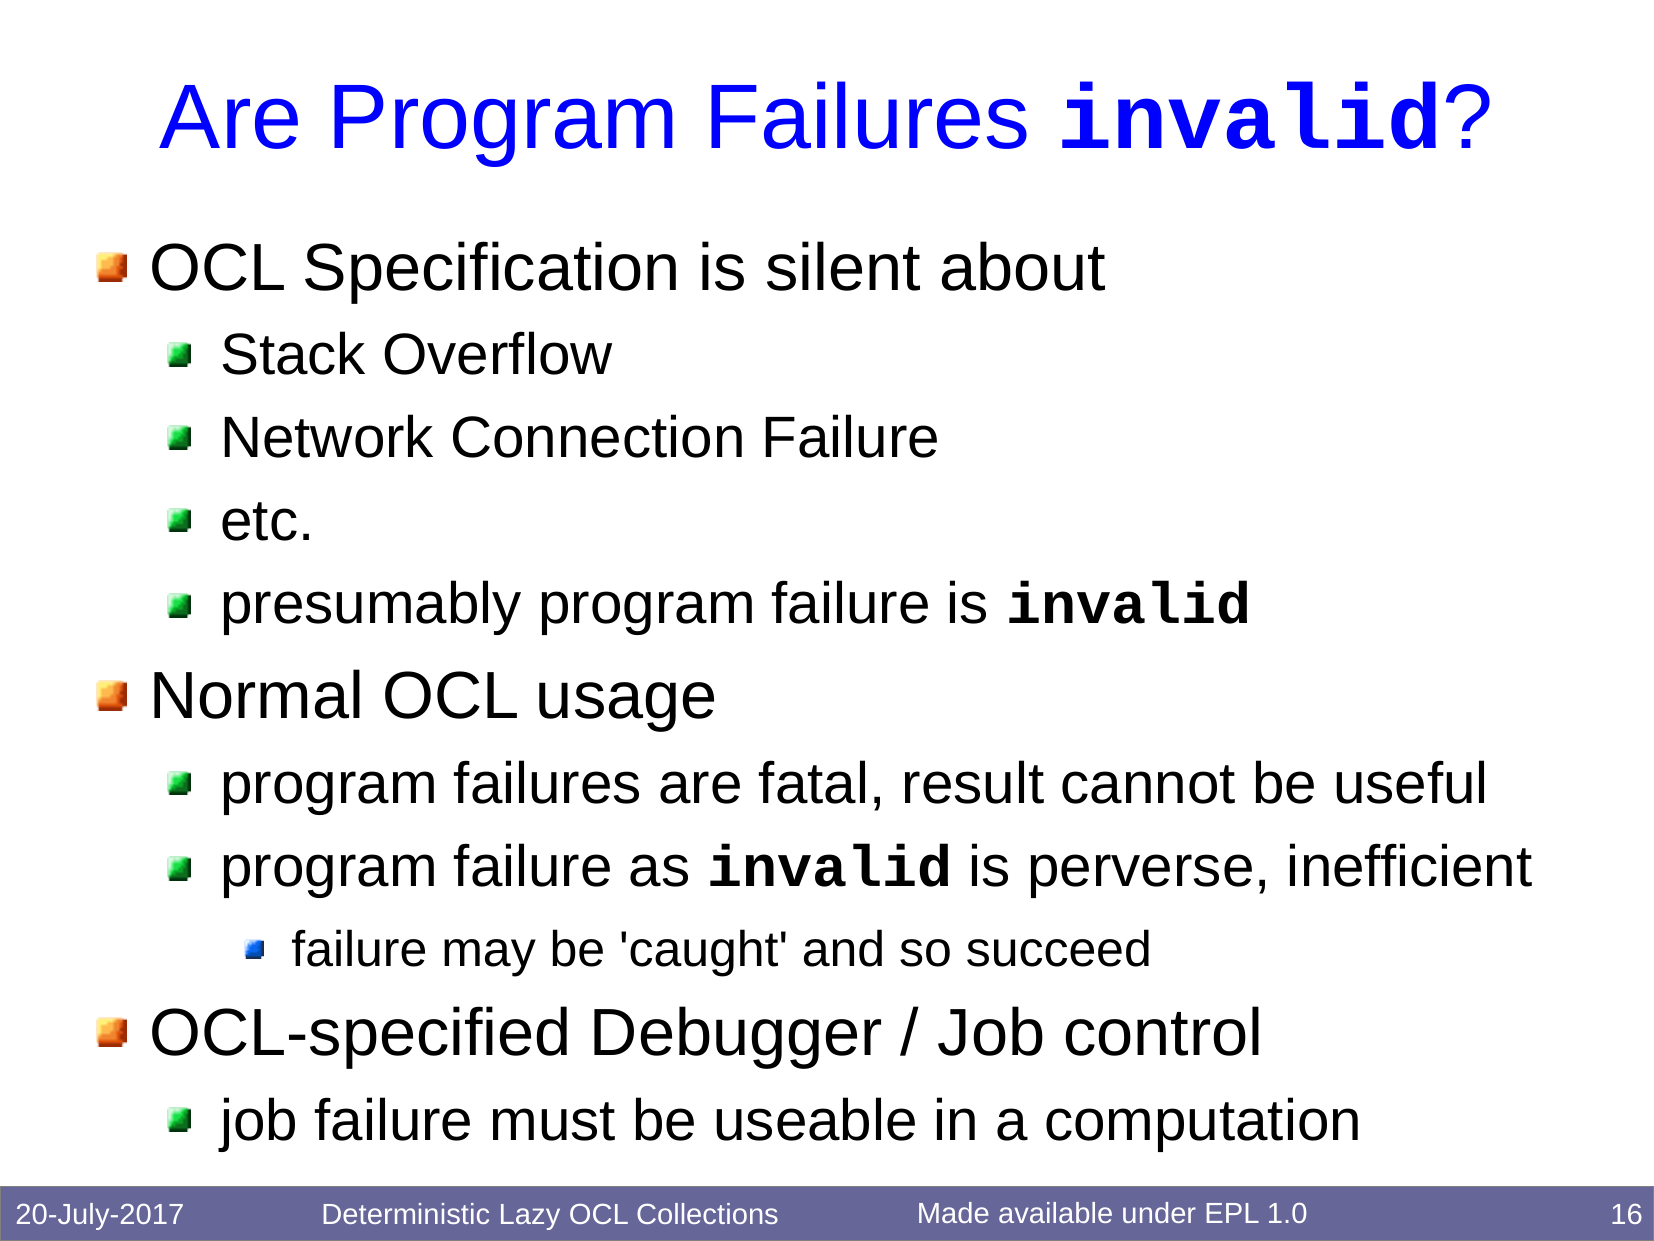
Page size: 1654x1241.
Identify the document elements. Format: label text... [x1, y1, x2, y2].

title Are Program Failures invalid? [82, 17, 1571, 225]
list OCL Specification is silent about Stack Overflow Network Connection Failure etc. presumably program failure is invalid Normal OCL usage program failures are fatal, result cannot be useful program failure as invalid is perverse, inefficient failure may be 'caught' and so succeed OCL-specified Debugger / Job control job failure must be useable in a computation [78, 229, 1567, 1151]
